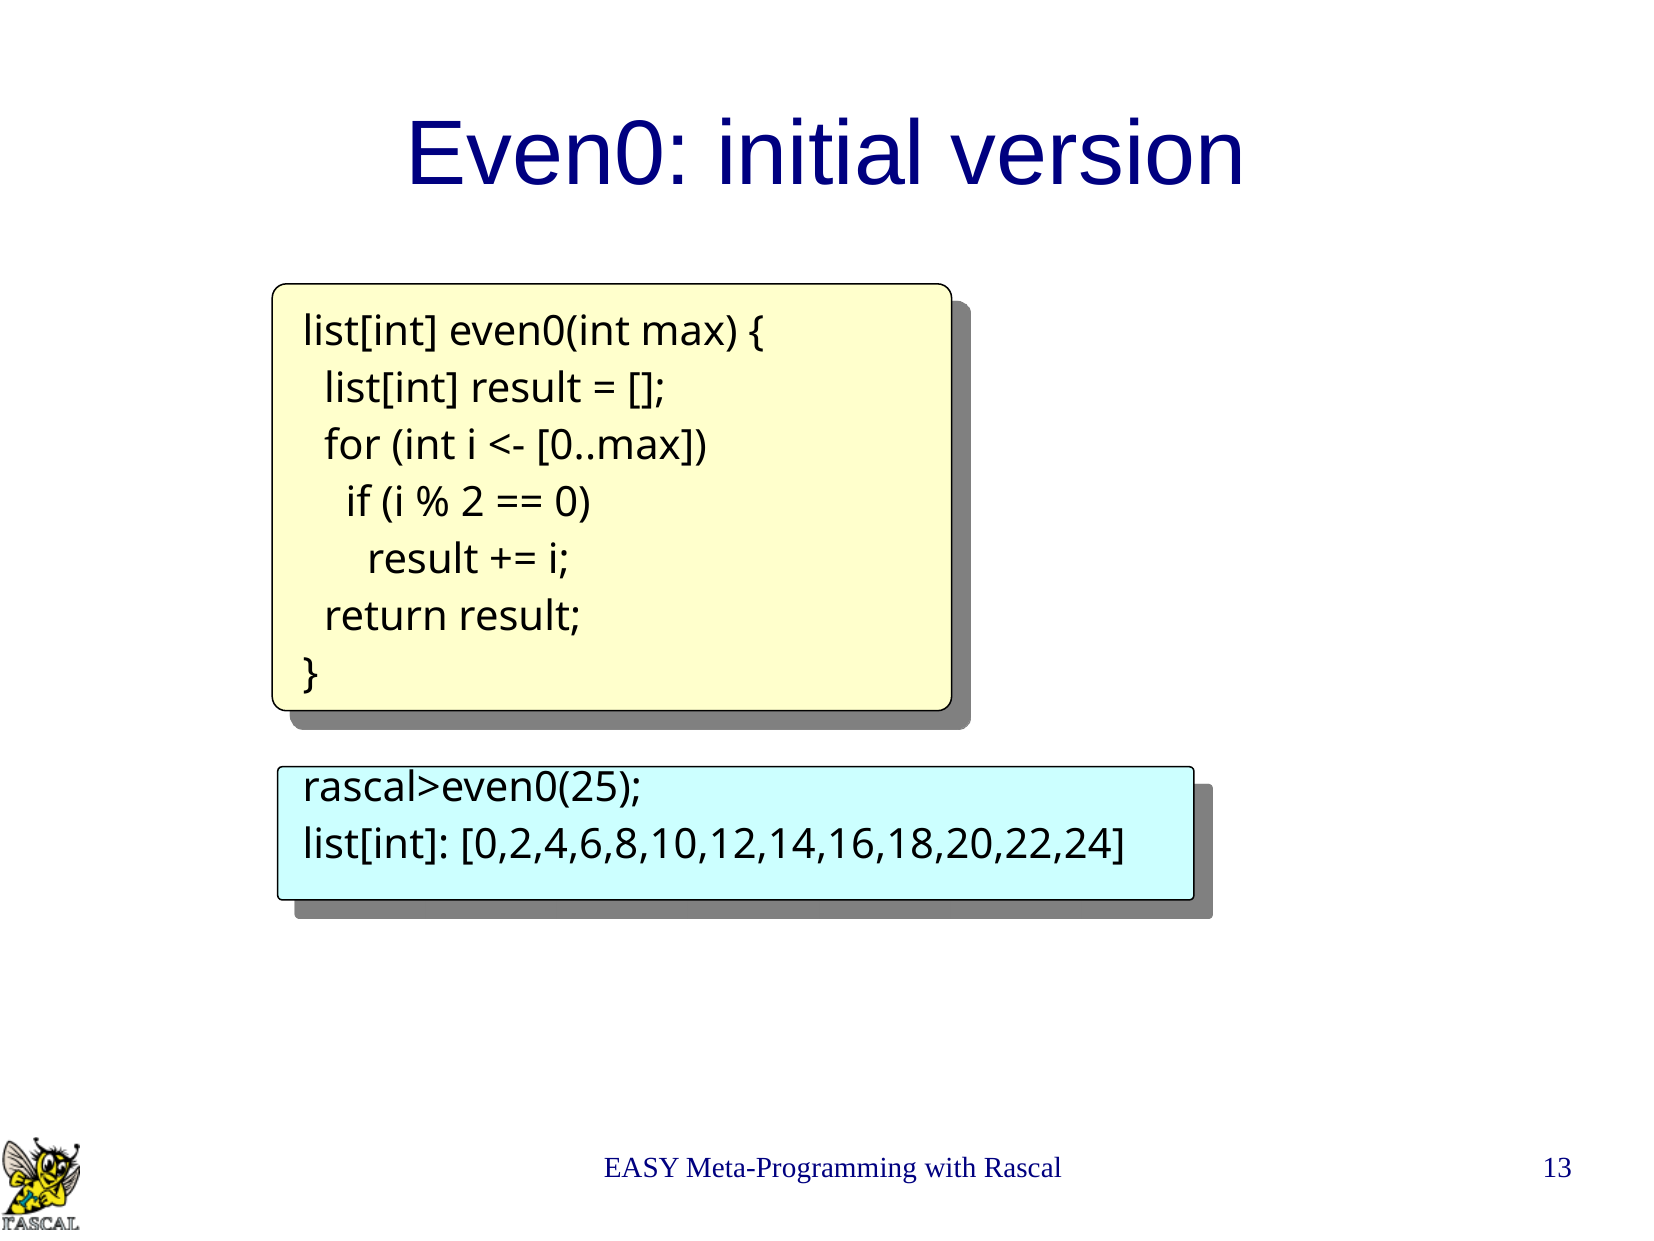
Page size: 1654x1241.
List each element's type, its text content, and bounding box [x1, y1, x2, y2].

text_box [277, 766, 1194, 900]
text_box [272, 283, 951, 711]
title Even0: initial version [82, 49, 1571, 257]
text_box list[int] even0(int max) { list[int] result = []; for (int i <- [0..max]) if (i % 2 == 0) result += i; return result; } rascal>even0(25); list[int]: [0,2,4,6,8,10,12,14,16,18,20,22,24] [287, 293, 1238, 891]
picture [1, 1137, 80, 1230]
